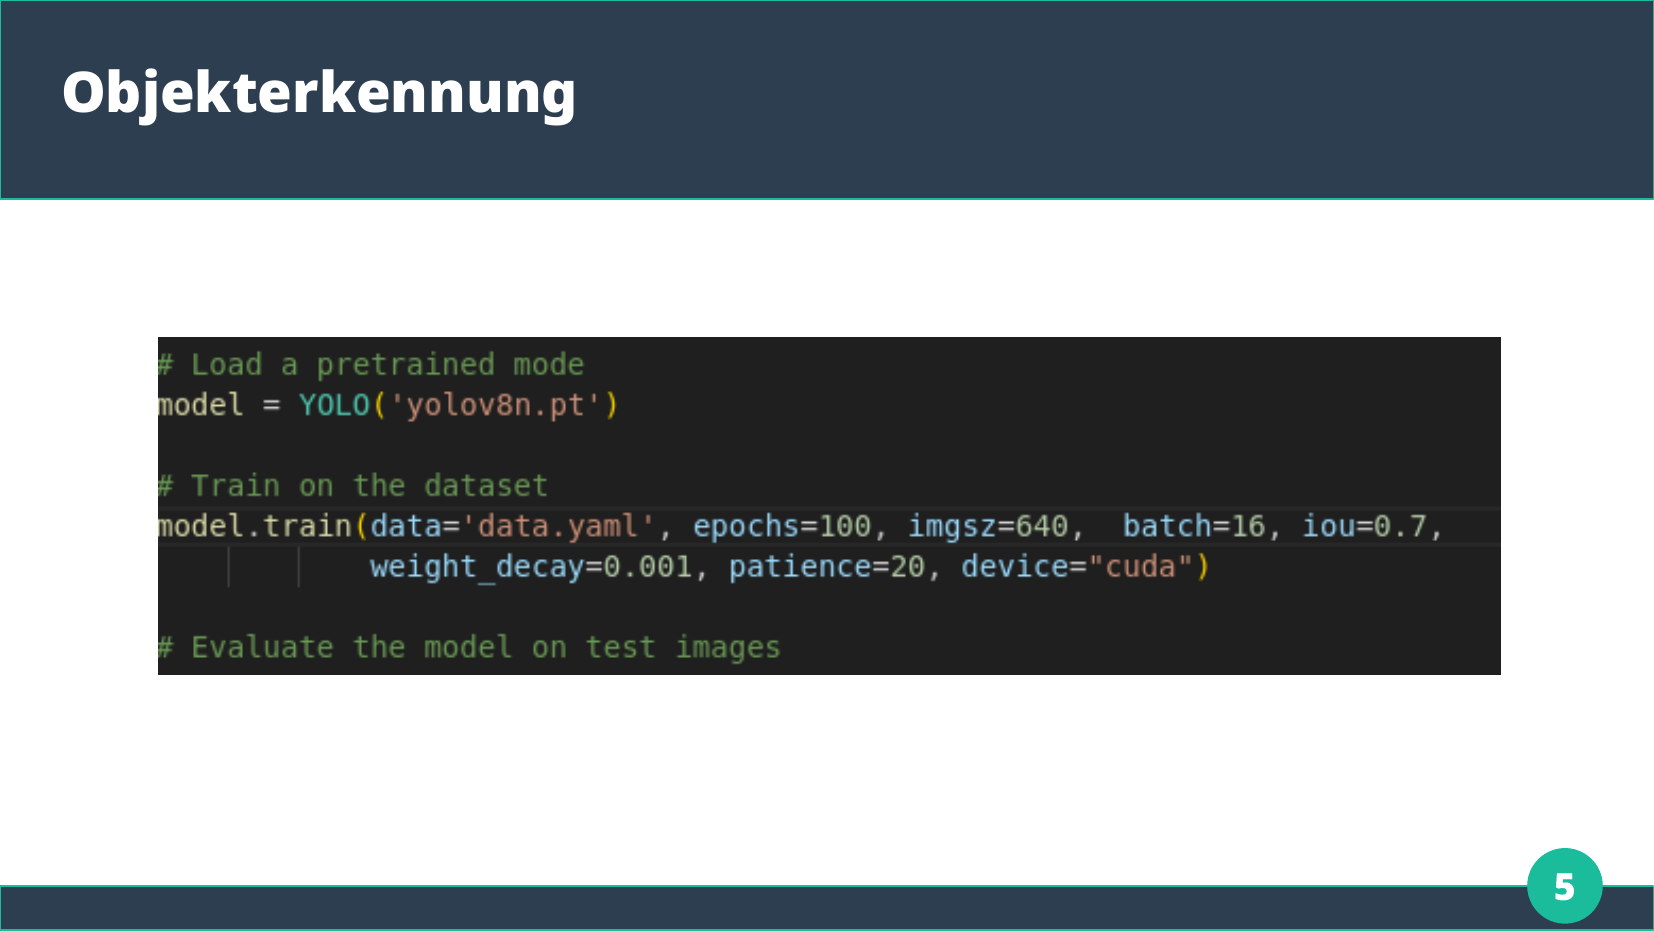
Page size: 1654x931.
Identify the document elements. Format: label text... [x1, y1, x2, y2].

title Objekterkennung [61, 31, 1597, 151]
picture [158, 337, 1501, 676]
